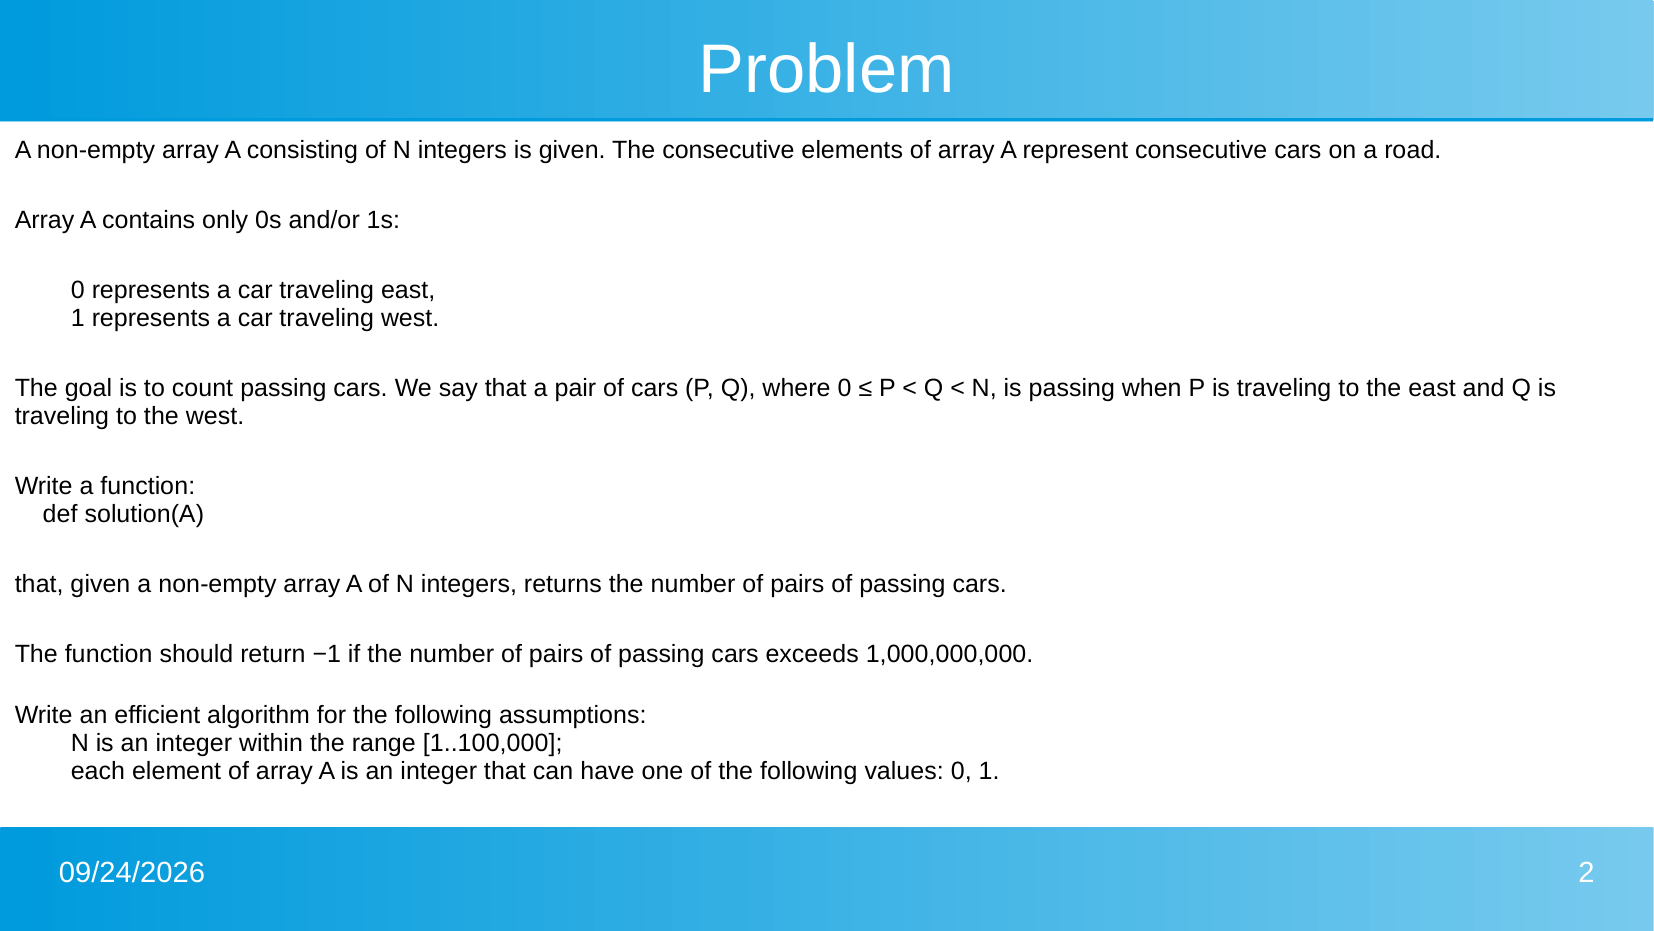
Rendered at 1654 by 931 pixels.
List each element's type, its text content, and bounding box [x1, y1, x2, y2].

text_box A non-empty array A consisting of N integers is given. The consecutive elements of array A represent consecutive cars on a road. Array A contains only 0s and/or 1s: 0 represents a car traveling east, 1 represents a car traveling west. The goal is to count passing cars. We say that a pair of cars (P, Q), where 0 ≤ P < Q < N, is passing when P is traveling to the east and Q is traveling to the west. Write a function: def solution(A) that, given a non-empty array A of N integers, returns the number of pairs of passing cars. The function should return −1 if the number of pairs of passing cars exceeds 1,000,000,000. Write an efficient algorithm for the following assumptions: N is an integer within the range [1..100,000]; each element of array A is an integer that can have one of the following values: 0, 1. [0, 128, 1654, 793]
title Problem [59, 29, 1595, 108]
